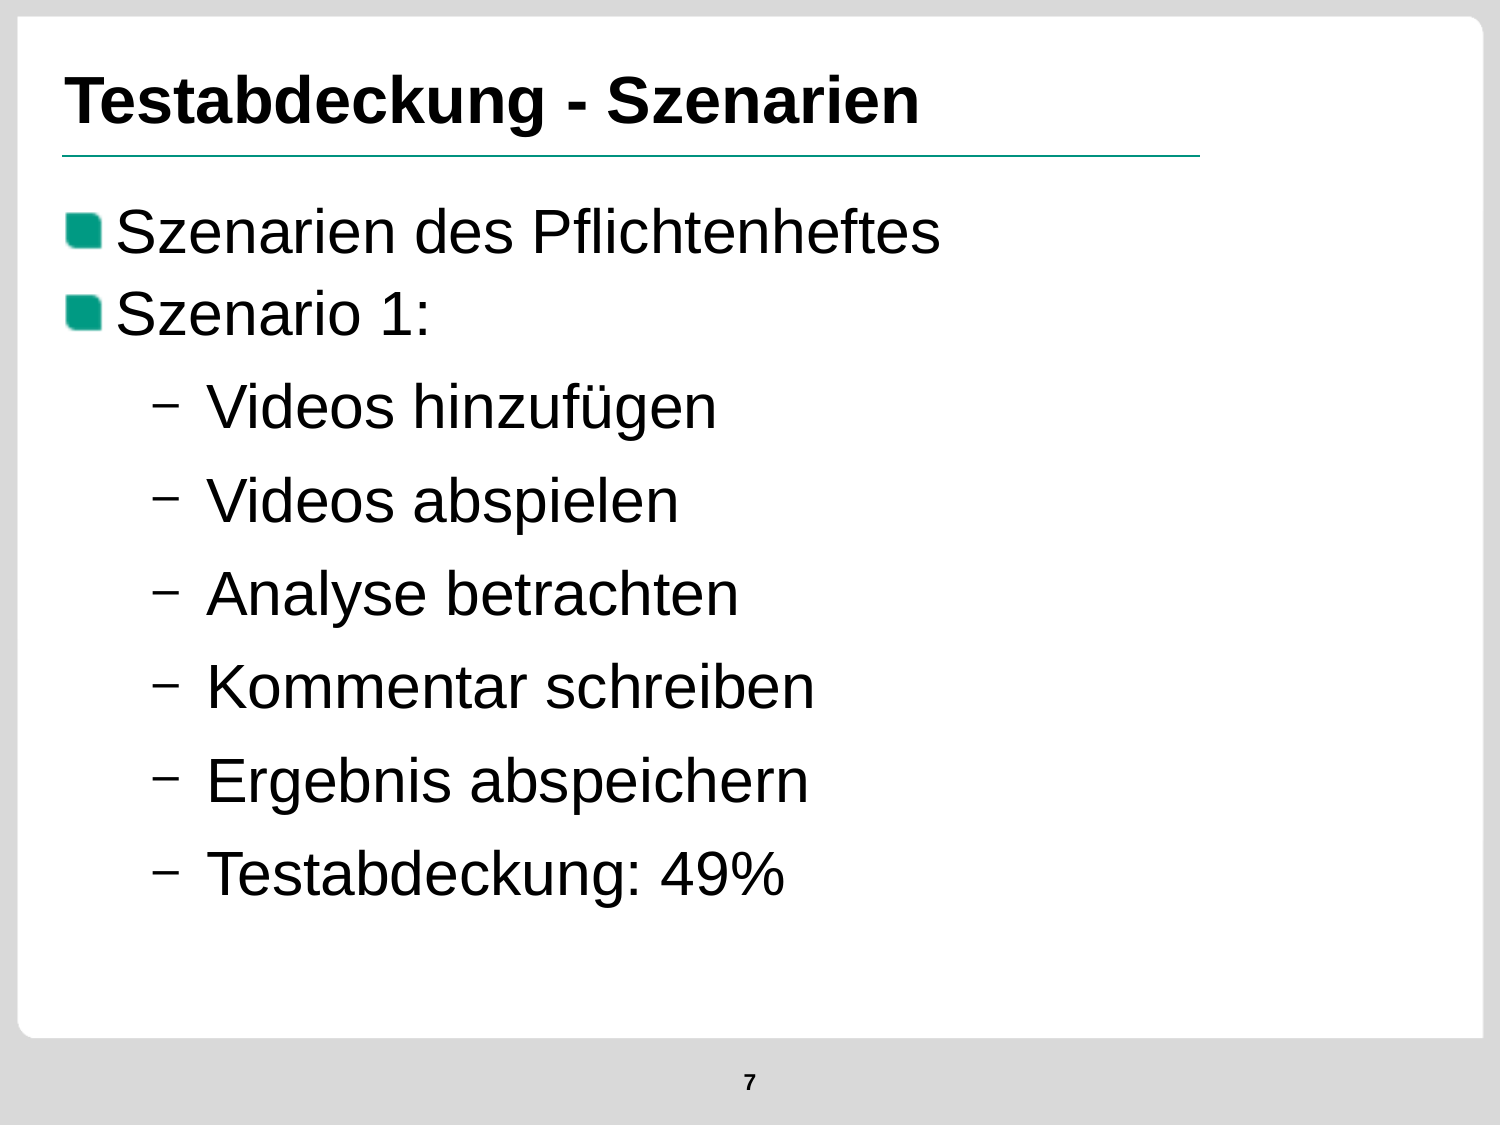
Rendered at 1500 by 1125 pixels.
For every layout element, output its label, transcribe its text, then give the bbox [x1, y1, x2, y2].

list Szenarien des Pflichtenheftes Szenario 1: Videos hinzufügen Videos abspielen Analyse betrachten Kommentar schreiben Ergebnis abspeichern Testabdeckung: 49% [64, 196, 1436, 1000]
title Testabdeckung - Szenarien [64, 54, 1114, 147]
picture [0, 0, 1500, 1125]
